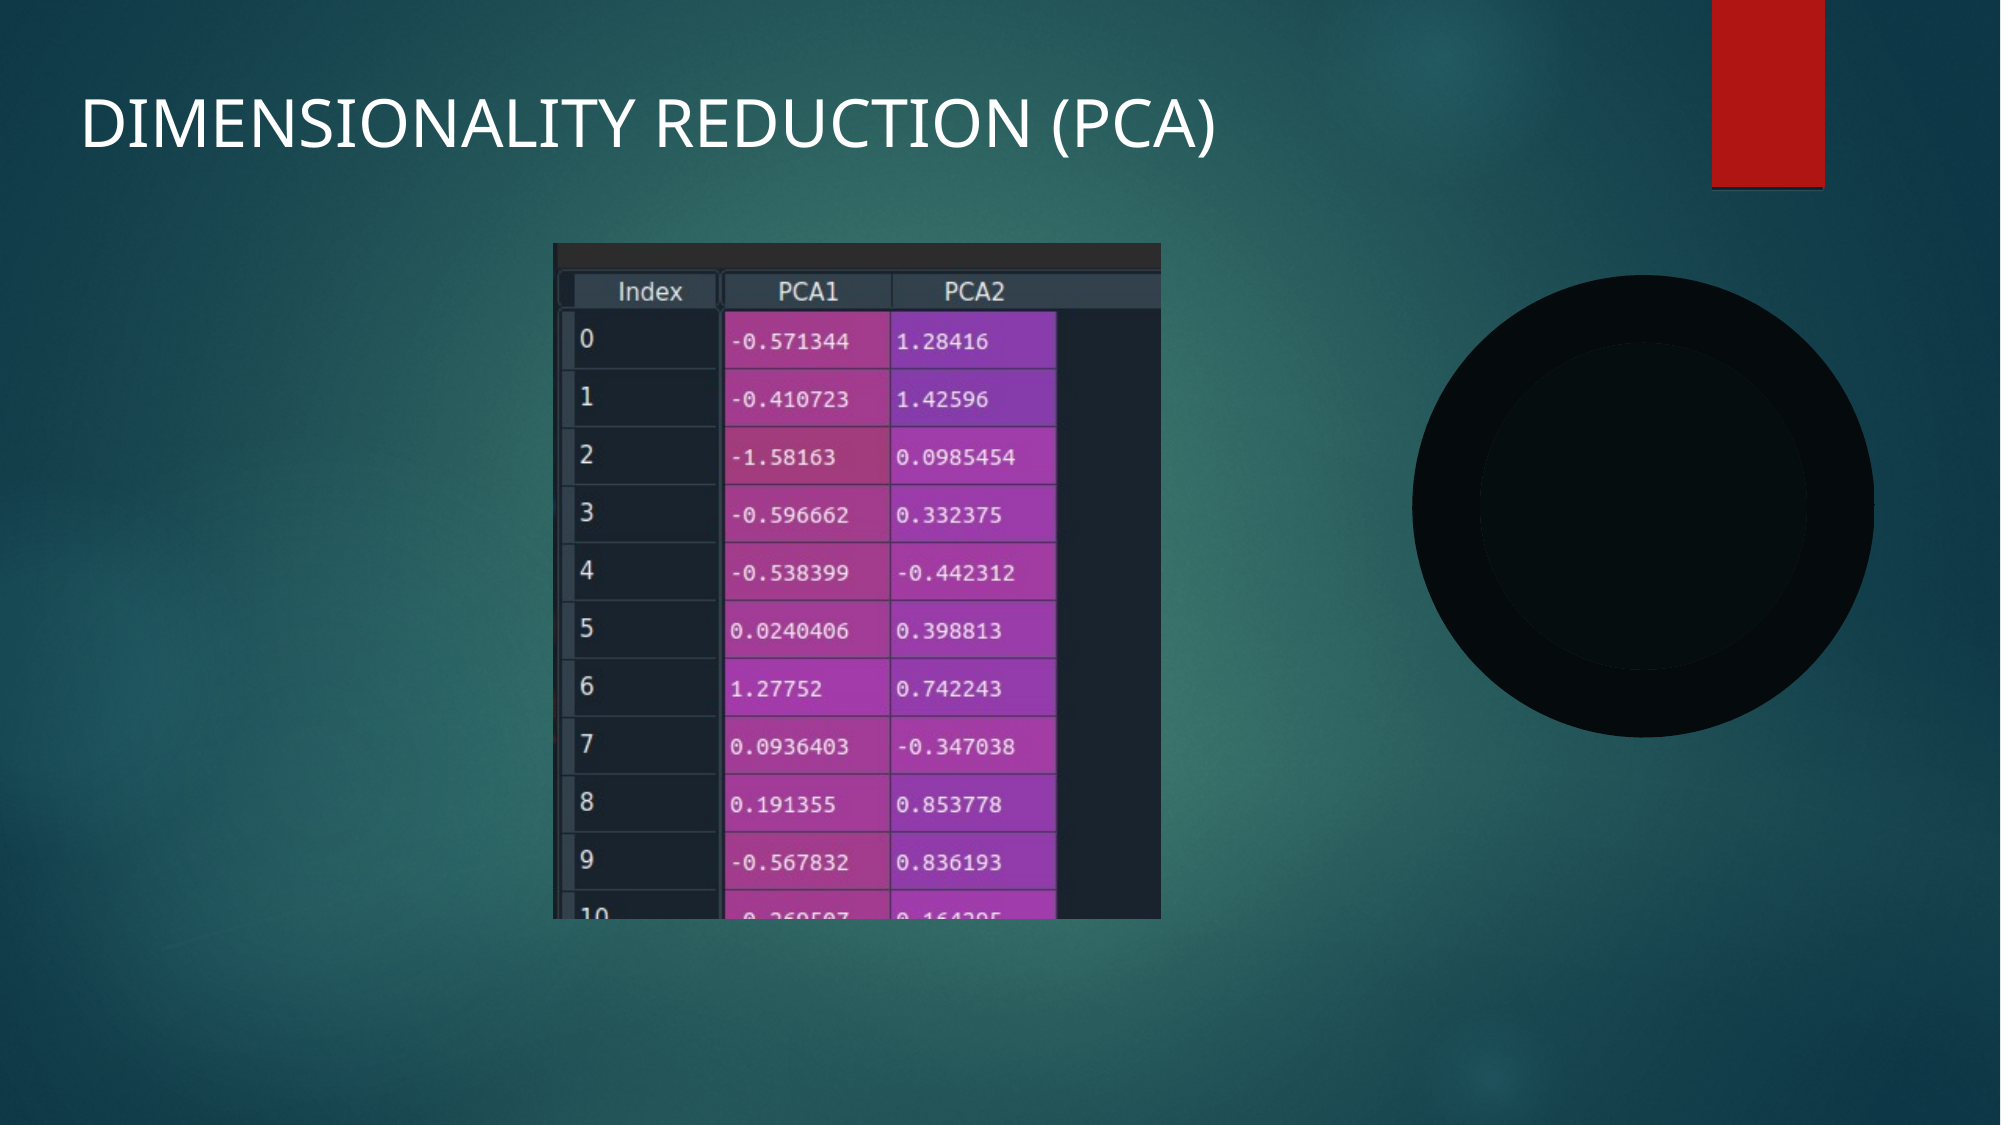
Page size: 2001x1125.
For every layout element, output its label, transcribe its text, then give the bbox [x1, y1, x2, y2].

text_box Dımensıonalıty reductıon (PCA) [64, 73, 1936, 170]
picture [553, 243, 1161, 919]
